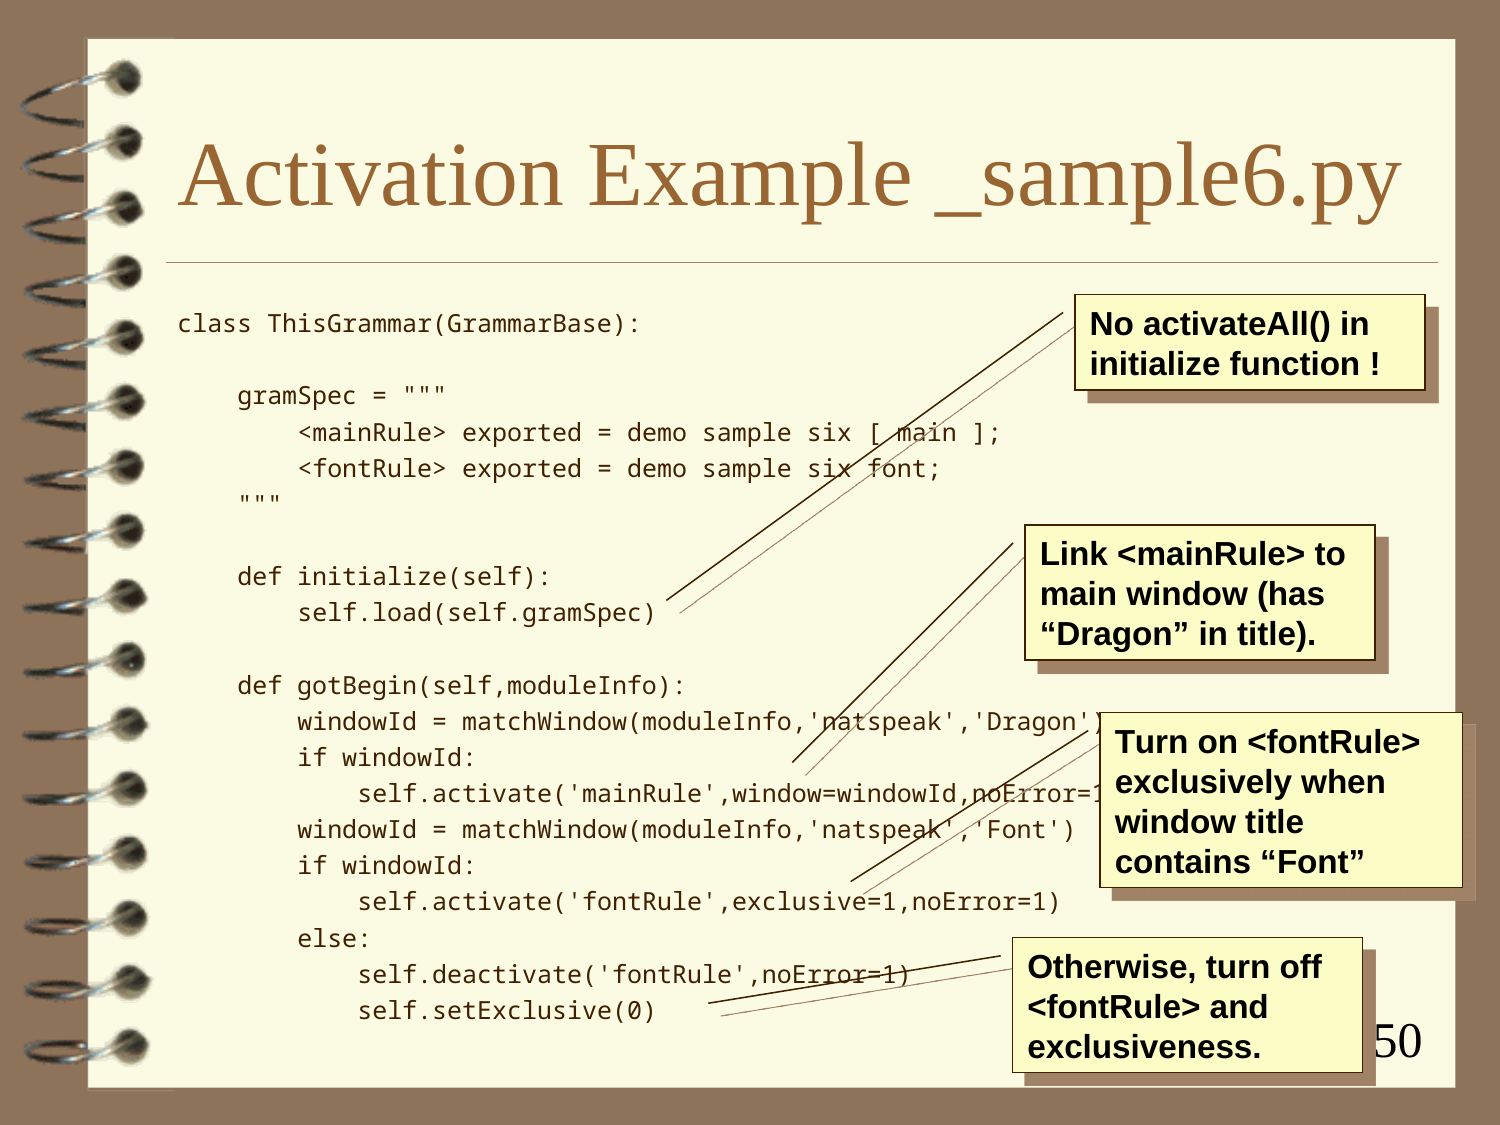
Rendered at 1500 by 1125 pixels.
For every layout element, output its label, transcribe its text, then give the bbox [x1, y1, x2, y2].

title Activation Example _sample6.py [162, 74, 1438, 263]
list class ThisGrammar(GrammarBase): gramSpec = """ <mainRule> exported = demo sample six [ main ]; <fontRule> exported = demo sample six font; """ def initialize(self): self.load(self.gramSpec) def gotBegin(self,moduleInfo): windowId = matchWindow(moduleInfo,'natspeak','Dragon') if windowId: self.activate('mainRule',window=windowId,noError=1) windowId = matchWindow(moduleInfo,'natspeak','Font') if windowId: self.activate('fontRule',exclusive=1,noError=1) else: self.deactivate('fontRule',noError=1) self.setExclusive(0) [162, 299, 1438, 976]
picture [0, 0, 175, 1125]
text_box No activateAll() in initialize function ! [1075, 294, 1425, 390]
text_box Otherwise, turn off <fontRule> and exclusiveness. [1012, 937, 1363, 1073]
text_box Turn on <fontRule> exclusively when window title contains “Font” [1100, 712, 1463, 888]
text_box Link <mainRule> to main window (has “Dragon” in title). [1025, 525, 1375, 660]
